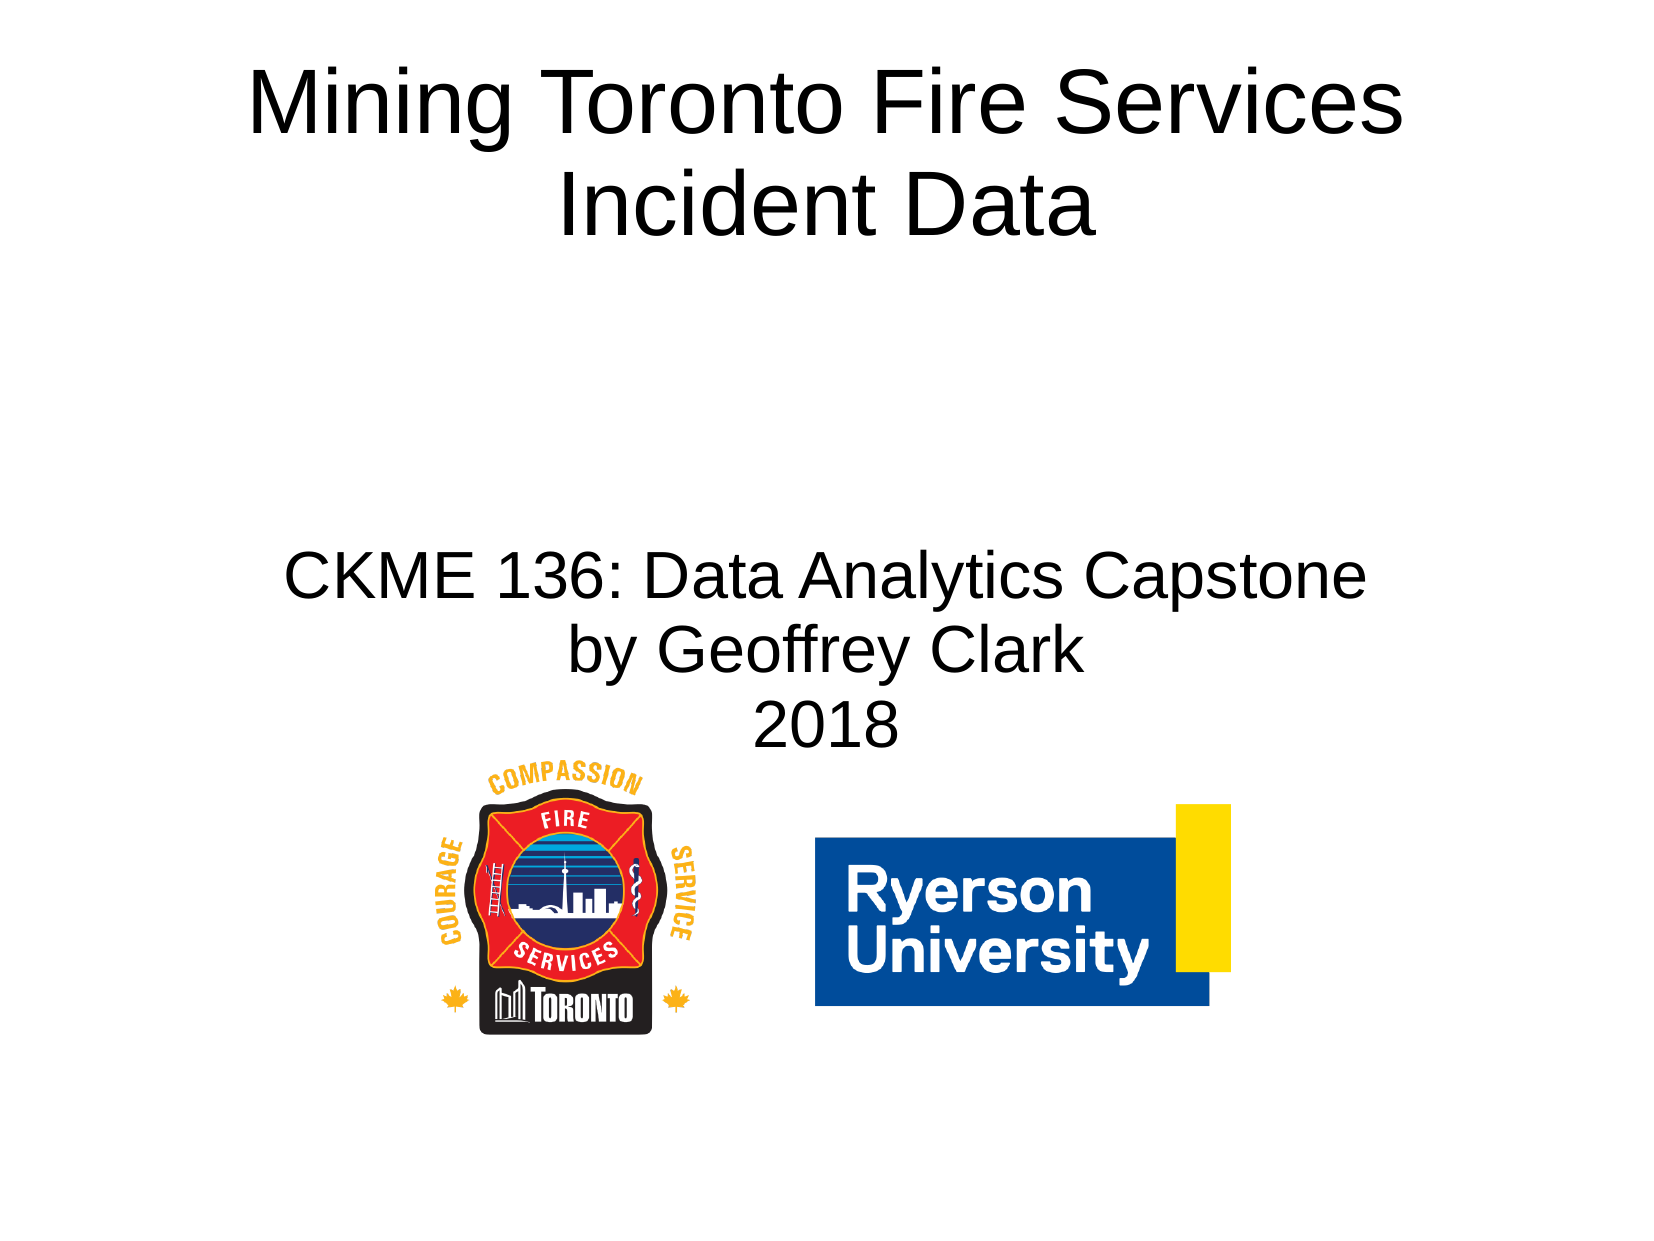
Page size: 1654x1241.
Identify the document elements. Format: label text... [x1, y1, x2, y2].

picture [435, 760, 696, 1036]
picture [759, 748, 1285, 1061]
subtitle CKME 136: Data Analytics Capstone by Geoffrey Clark 2018 [82, 290, 1571, 1010]
title Mining Toronto Fire Services Incident Data [82, 49, 1571, 257]
